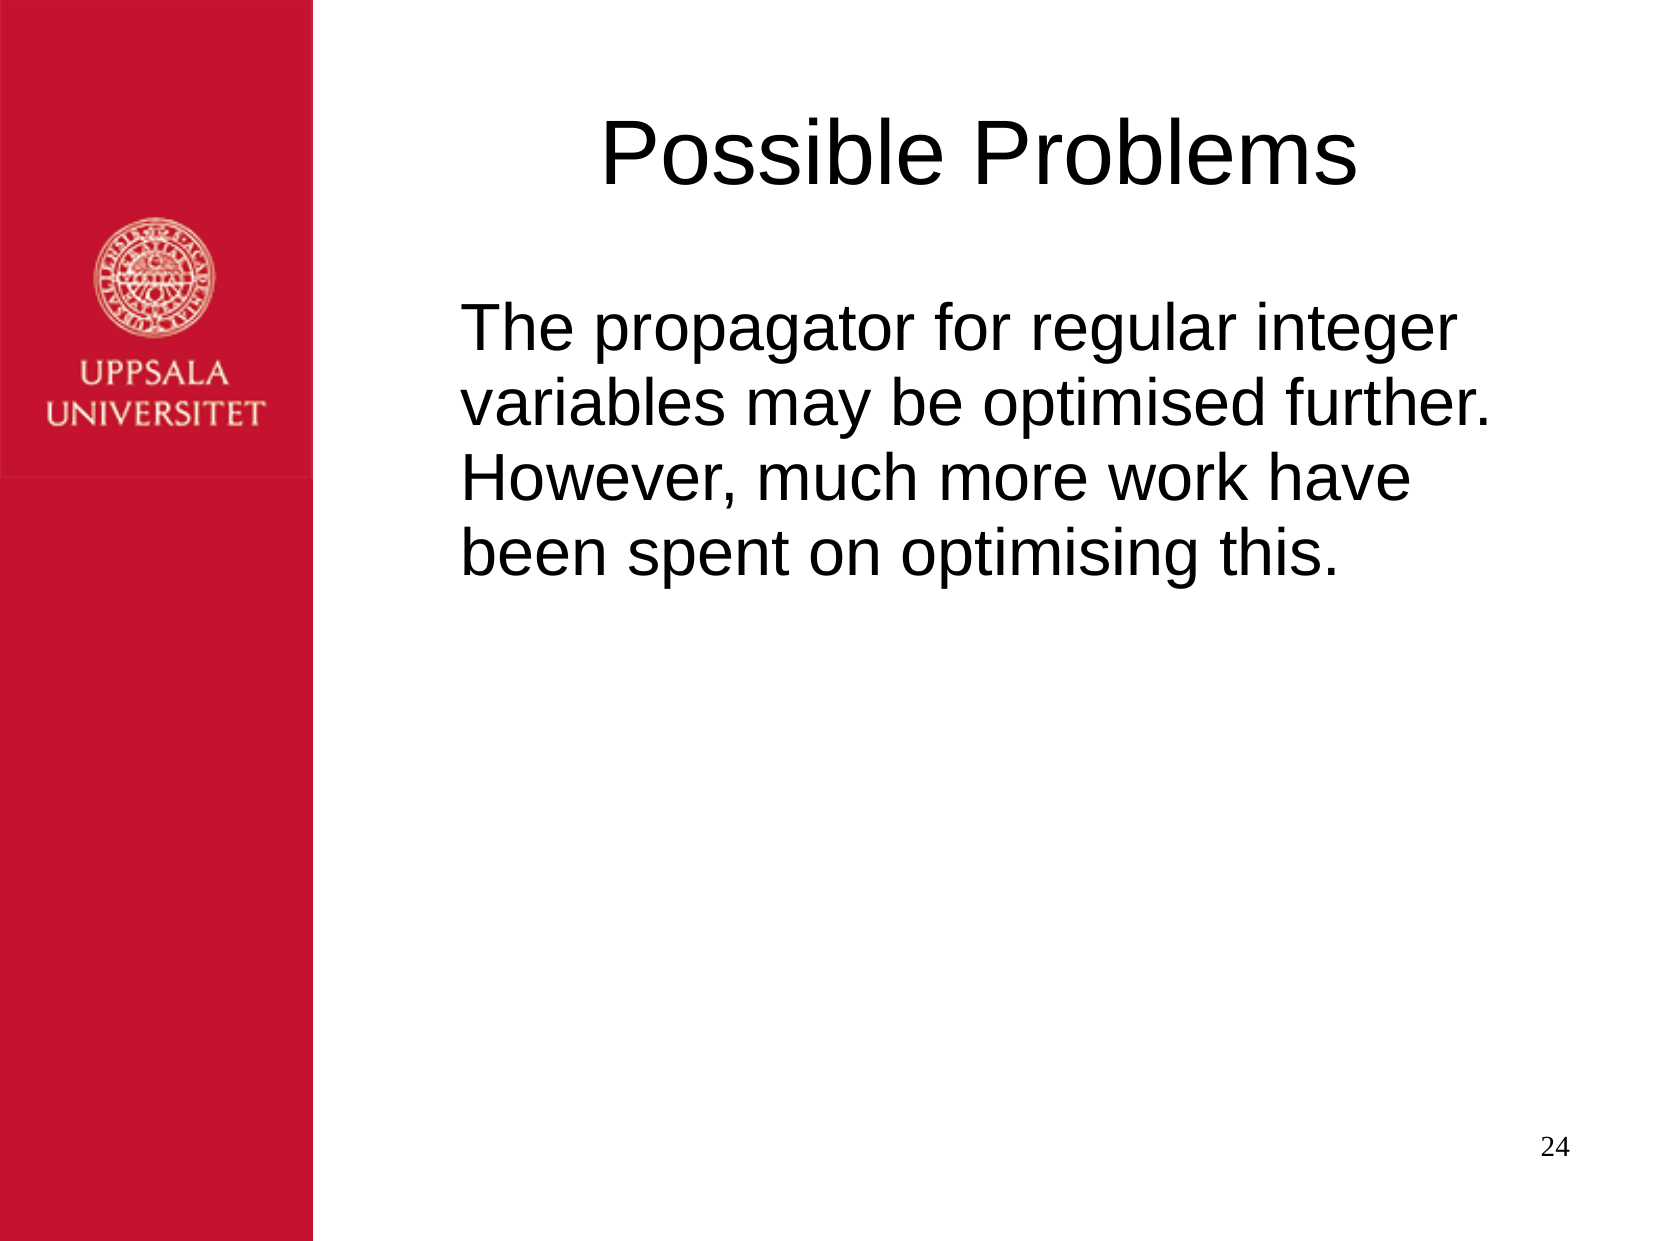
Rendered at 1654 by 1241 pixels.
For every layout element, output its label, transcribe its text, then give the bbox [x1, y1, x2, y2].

list The propagator for regular integer variables may be optimised further. However, much more work have been spent on optimising this. [390, 290, 1571, 1010]
picture [0, 0, 235, 800]
title Possible Problems [390, 49, 1571, 257]
